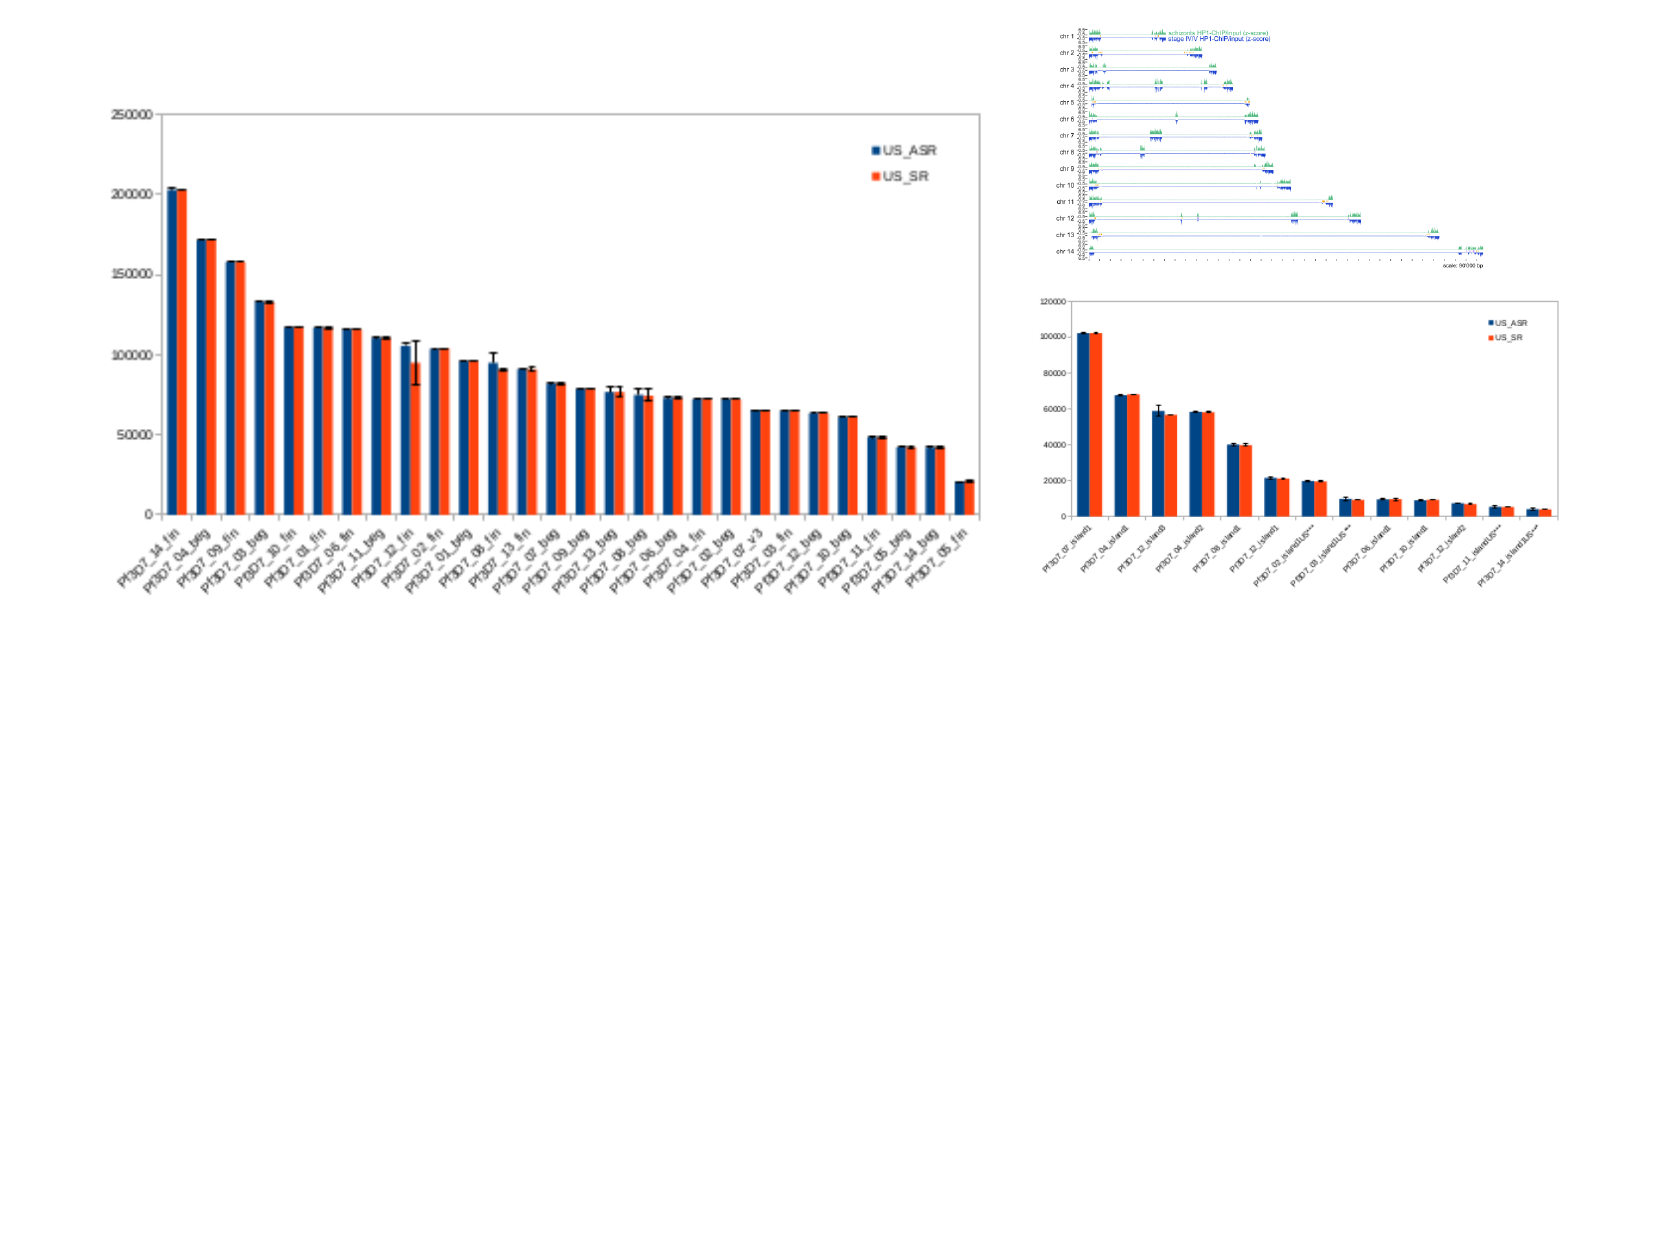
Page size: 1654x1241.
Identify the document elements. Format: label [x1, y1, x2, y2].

picture [1021, 289, 1567, 597]
picture [1051, 23, 1489, 277]
picture [82, 70, 991, 615]
